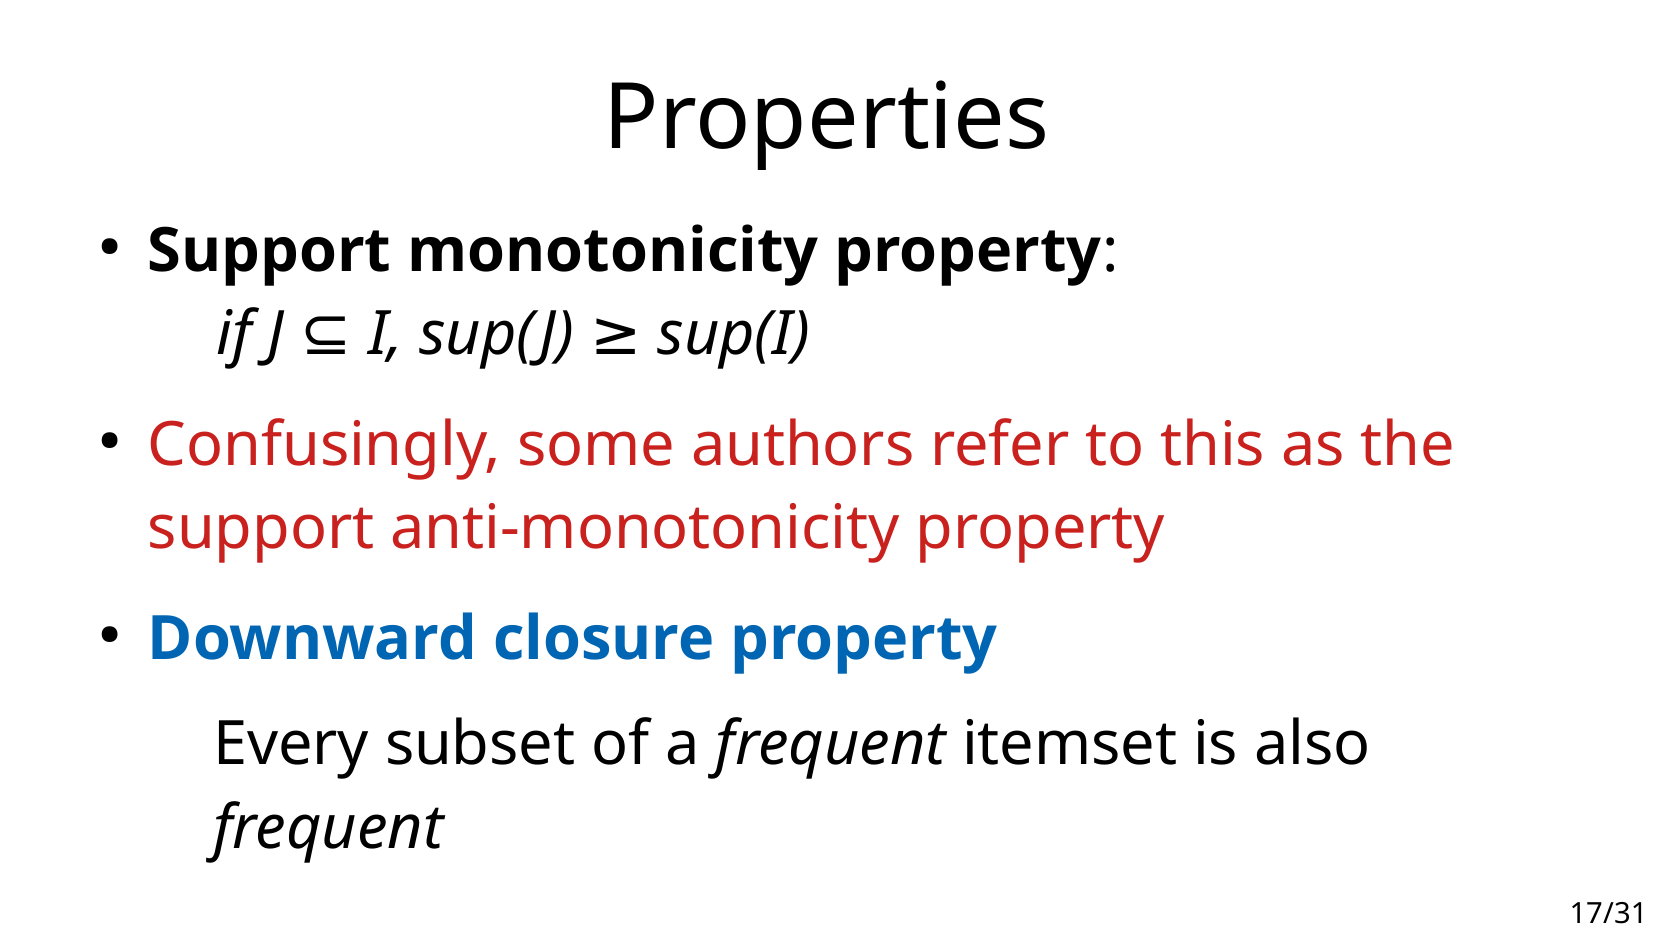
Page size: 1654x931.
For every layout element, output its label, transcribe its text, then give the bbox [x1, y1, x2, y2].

title Properties [82, 1, 1571, 205]
list Support monotonicity property: if J ⊆ I, sup(J) ≥ sup(I) Confusingly, some authors refer to this as the support anti-monotonicity property Downward closure property Every subset of a frequent itemset is also frequent [82, 205, 1571, 869]
